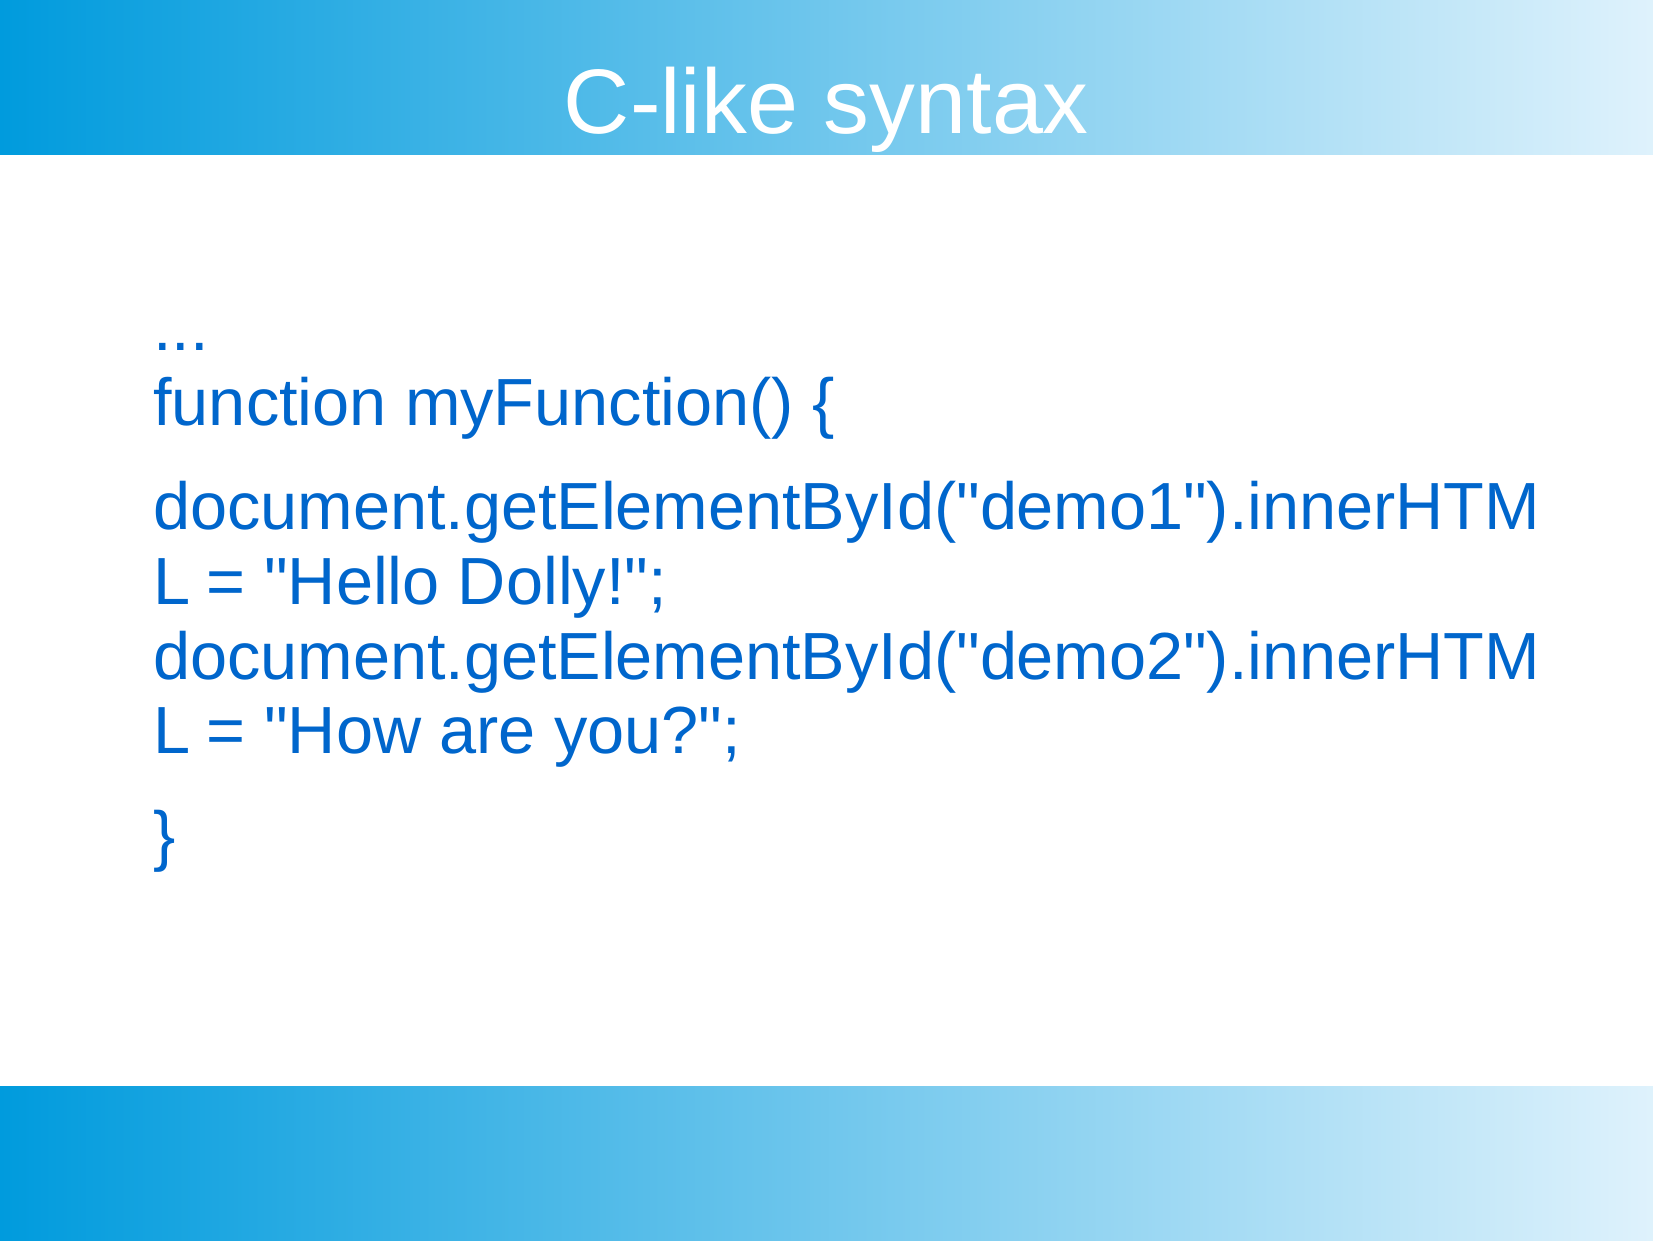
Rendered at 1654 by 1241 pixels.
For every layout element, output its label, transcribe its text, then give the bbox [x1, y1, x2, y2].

title C-like syntax [82, 49, 1571, 155]
list ... function myFunction() { document.getElementById("demo1").innerHTML = "Hello Dolly!"; document.getElementById("demo2").innerHTML = "How are you?"; } [82, 290, 1571, 1010]
